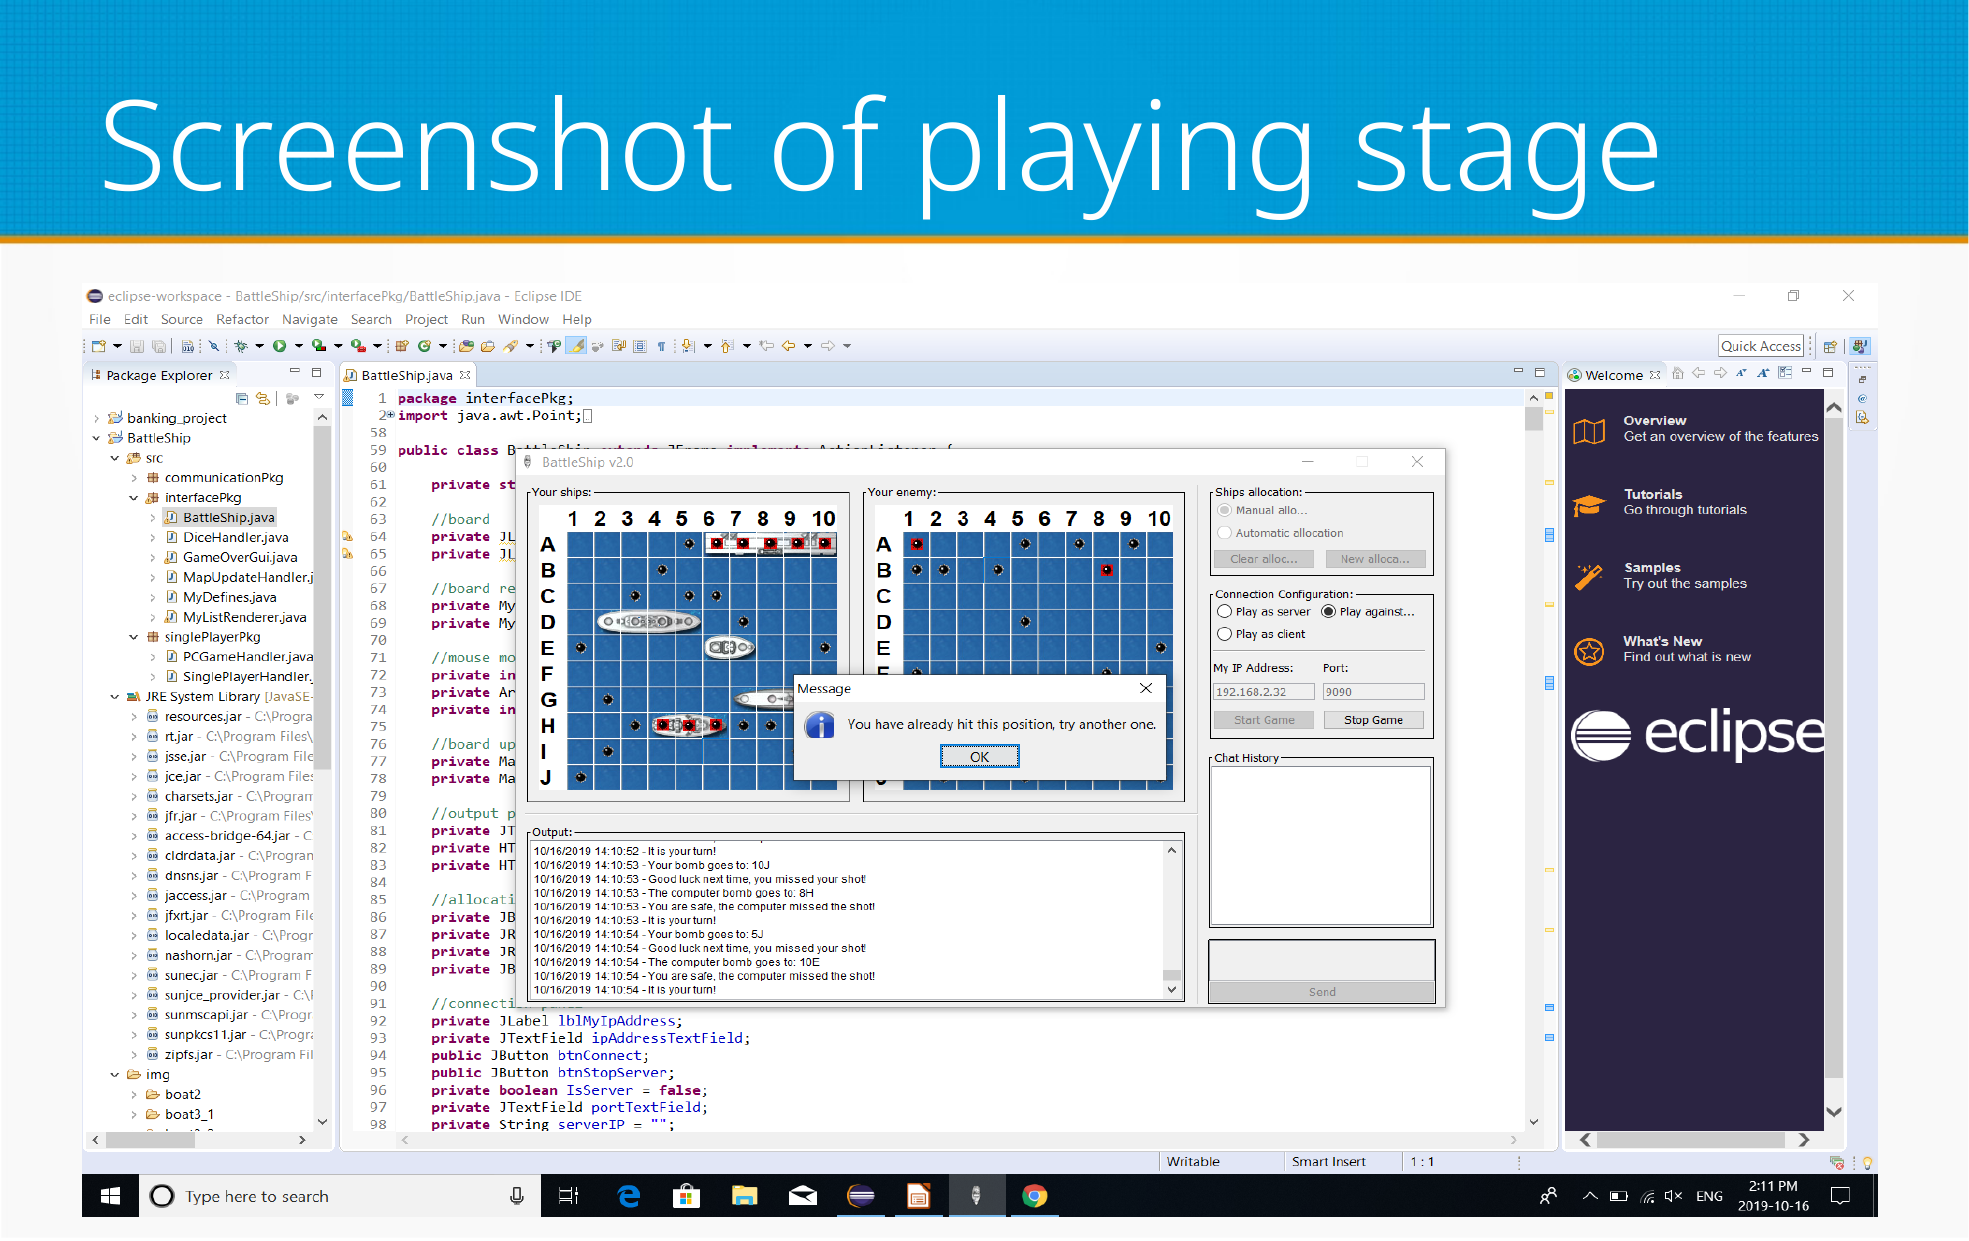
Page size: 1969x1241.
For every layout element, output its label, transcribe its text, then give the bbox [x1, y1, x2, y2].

picture [0, 233, 1969, 1241]
title Screenshot of playing stage [98, 19, 1870, 227]
